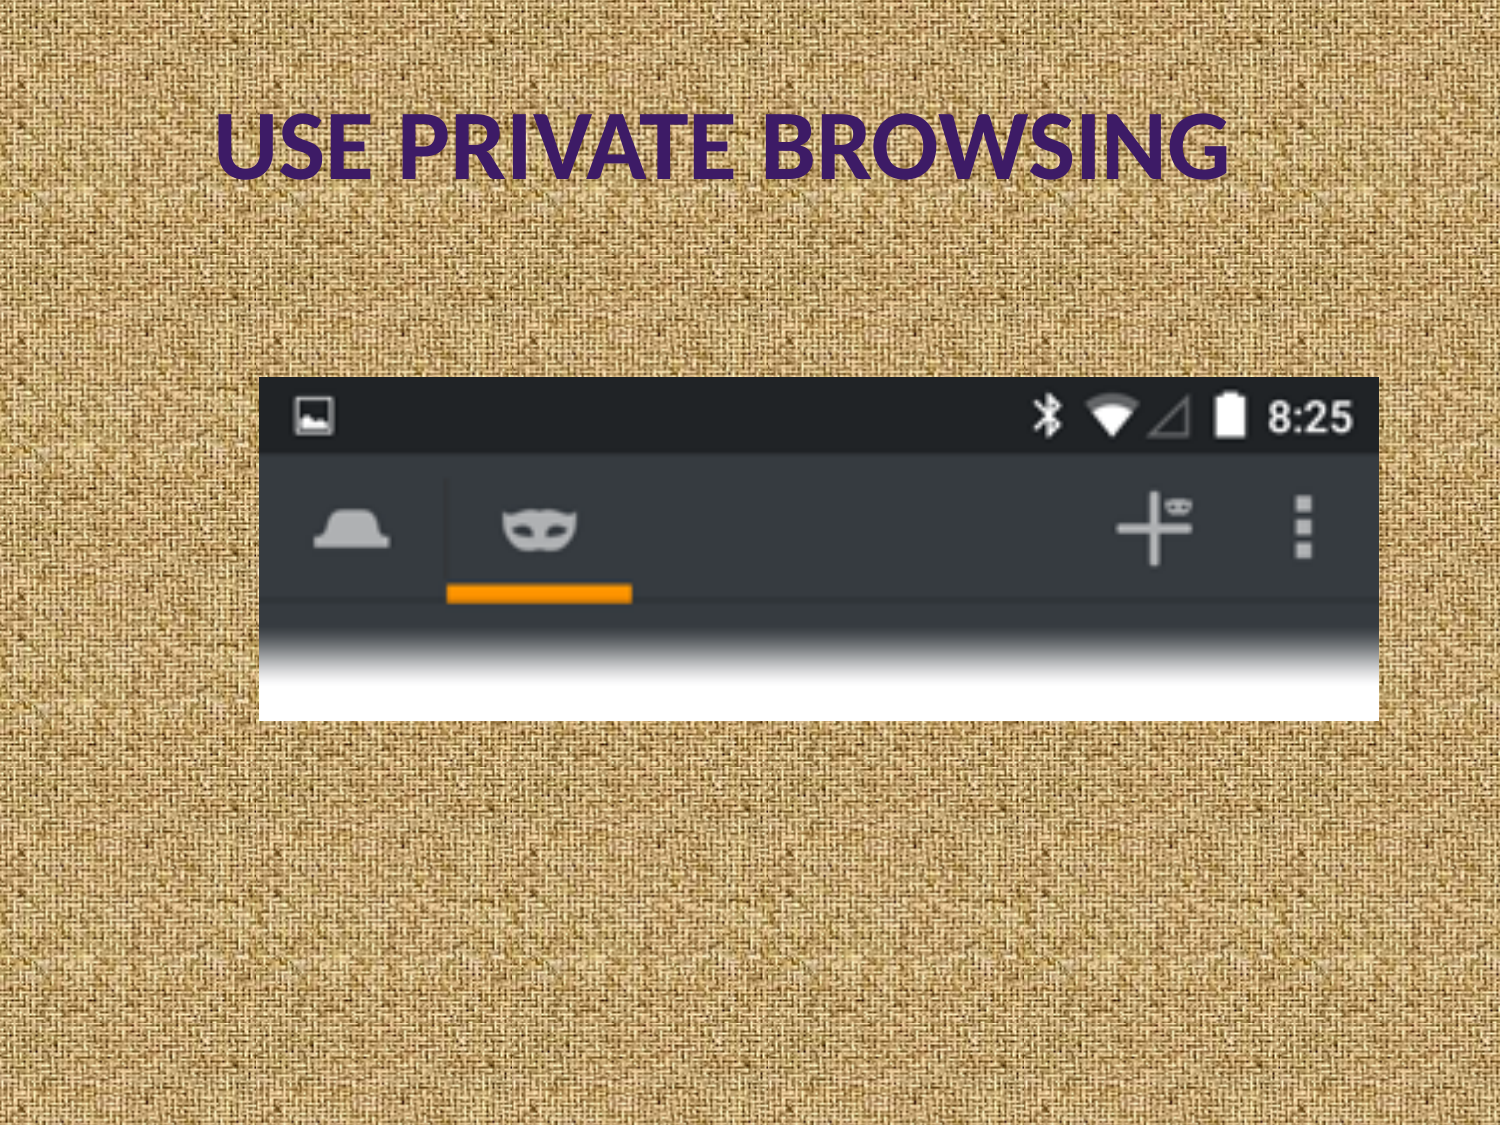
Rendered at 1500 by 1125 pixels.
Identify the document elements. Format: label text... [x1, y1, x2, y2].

text_box Use Private Browsing [170, 47, 1248, 213]
picture [0, 0, 1500, 1125]
